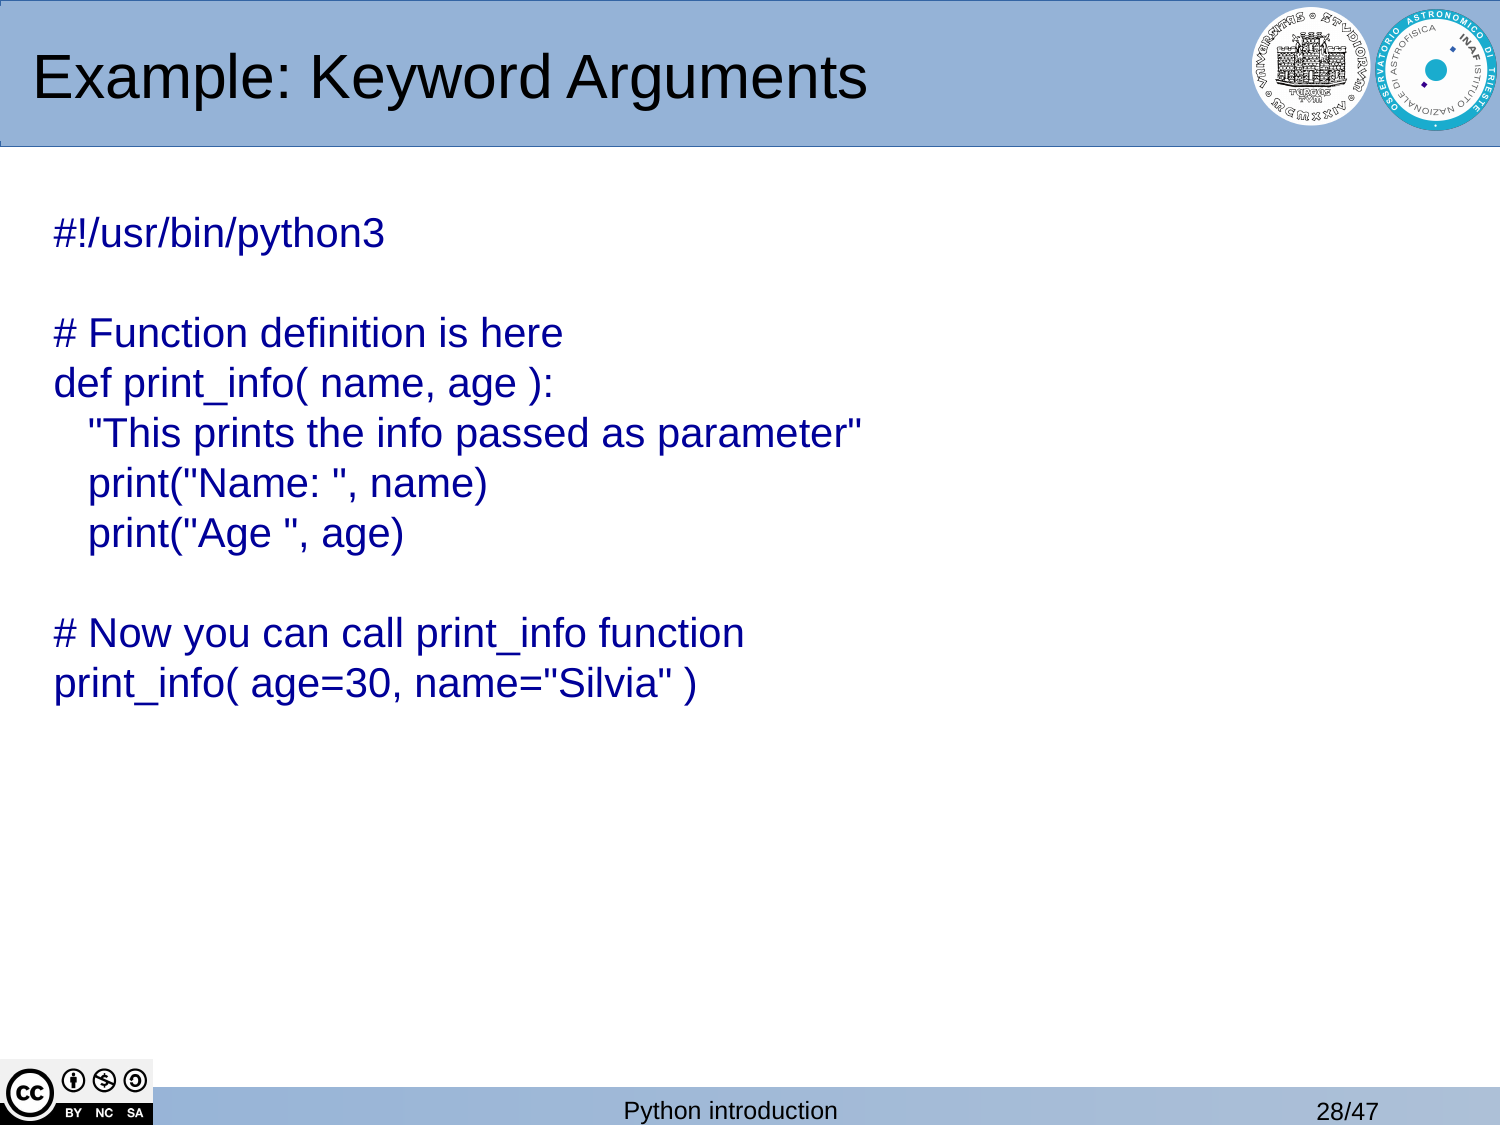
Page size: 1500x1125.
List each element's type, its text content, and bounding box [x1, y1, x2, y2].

list #!/usr/bin/python3 # Function definition is here def print_info( name, age ): "This prints the info passed as parameter" print("Name: ", name) print("Age ", age) # Now you can call print_info function print_info( age=30, name="Silvia" ) [38, 198, 1500, 1075]
picture [0, 1059, 153, 1125]
text_box Example: Keyword Arguments [0, 5, 1243, 141]
picture [1252, 0, 1500, 156]
